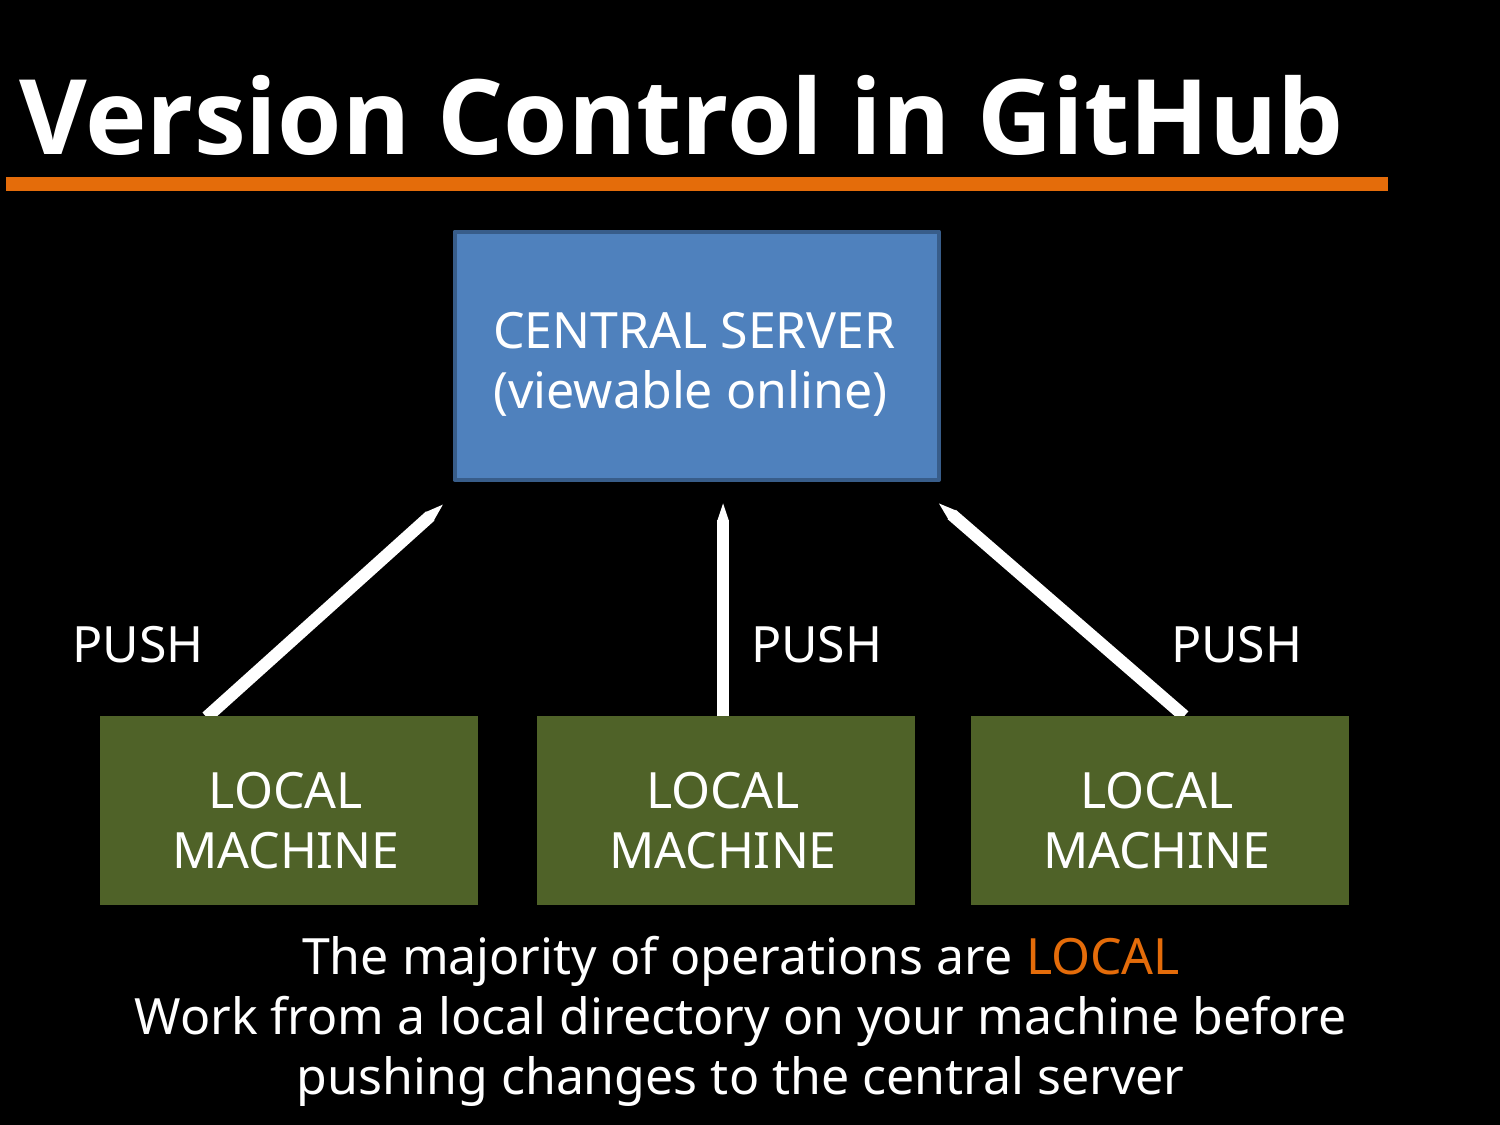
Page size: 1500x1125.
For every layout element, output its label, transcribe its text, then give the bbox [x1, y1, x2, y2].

text_box LOCAL MACHINE [1006, 751, 1308, 888]
text_box [537, 716, 915, 905]
text_box PUSH [736, 604, 912, 681]
text_box LOCAL MACHINE [572, 751, 874, 888]
text_box PUSH [1156, 604, 1332, 681]
text_box [455, 232, 939, 480]
text_box [100, 716, 478, 905]
text_box CENTRAL SERVER (viewable online) [478, 290, 940, 428]
text_box Version Control in GitHub [4, 42, 1388, 185]
text_box PUSH [57, 604, 237, 681]
text_box [971, 716, 1349, 905]
text_box The majority of operations are LOCAL Work from a local directory on your machine before pushing changes to the central server [94, 916, 1388, 1114]
text_box LOCAL MACHINE [135, 751, 437, 888]
